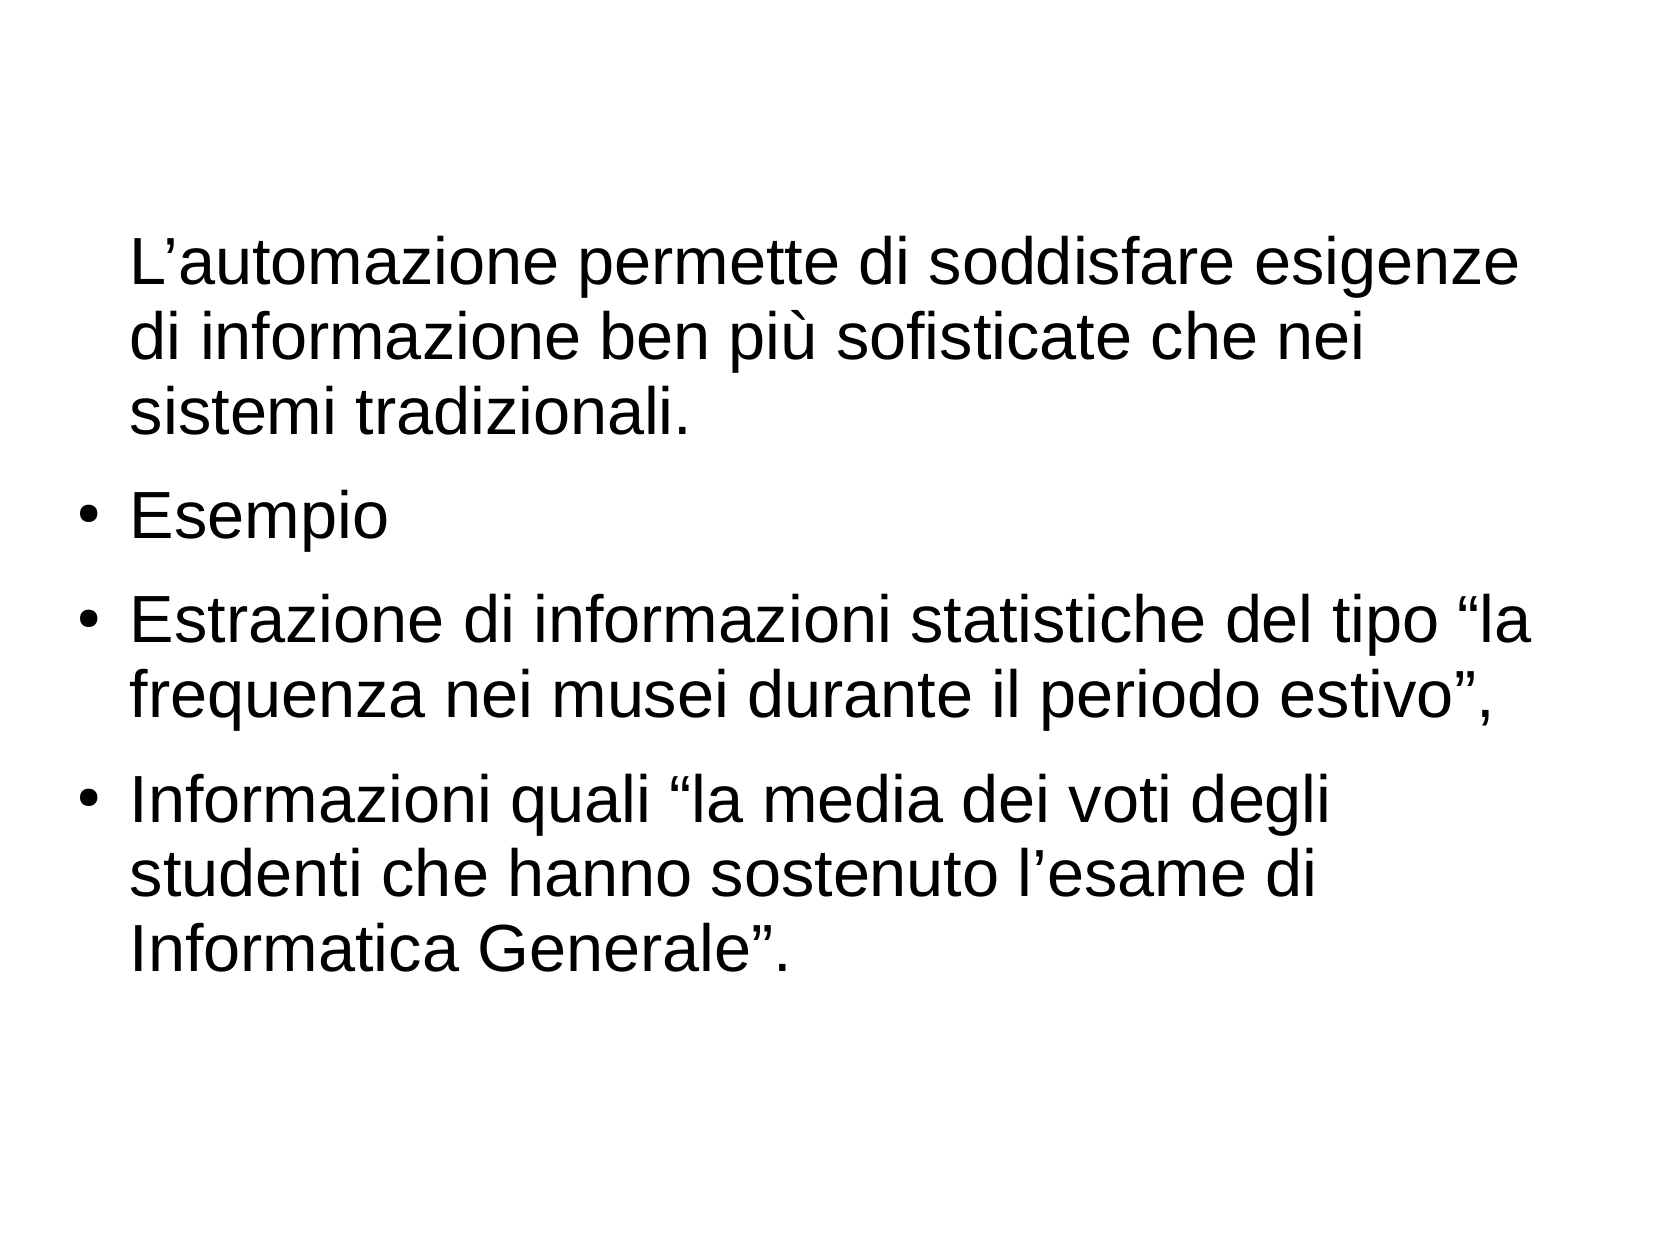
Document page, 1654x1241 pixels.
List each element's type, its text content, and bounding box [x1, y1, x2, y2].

list L’automazione permette di soddisfare esigenze di informazione ben più sofisticate che nei sistemi tradizionali. Esempio Estrazione di informazioni statistiche del tipo “la frequenza nei musei durante il periodo estivo”, Informazioni quali “la media dei voti degli studenti che hanno sostenuto l’esame di Informatica Generale”. [59, 224, 1548, 1099]
